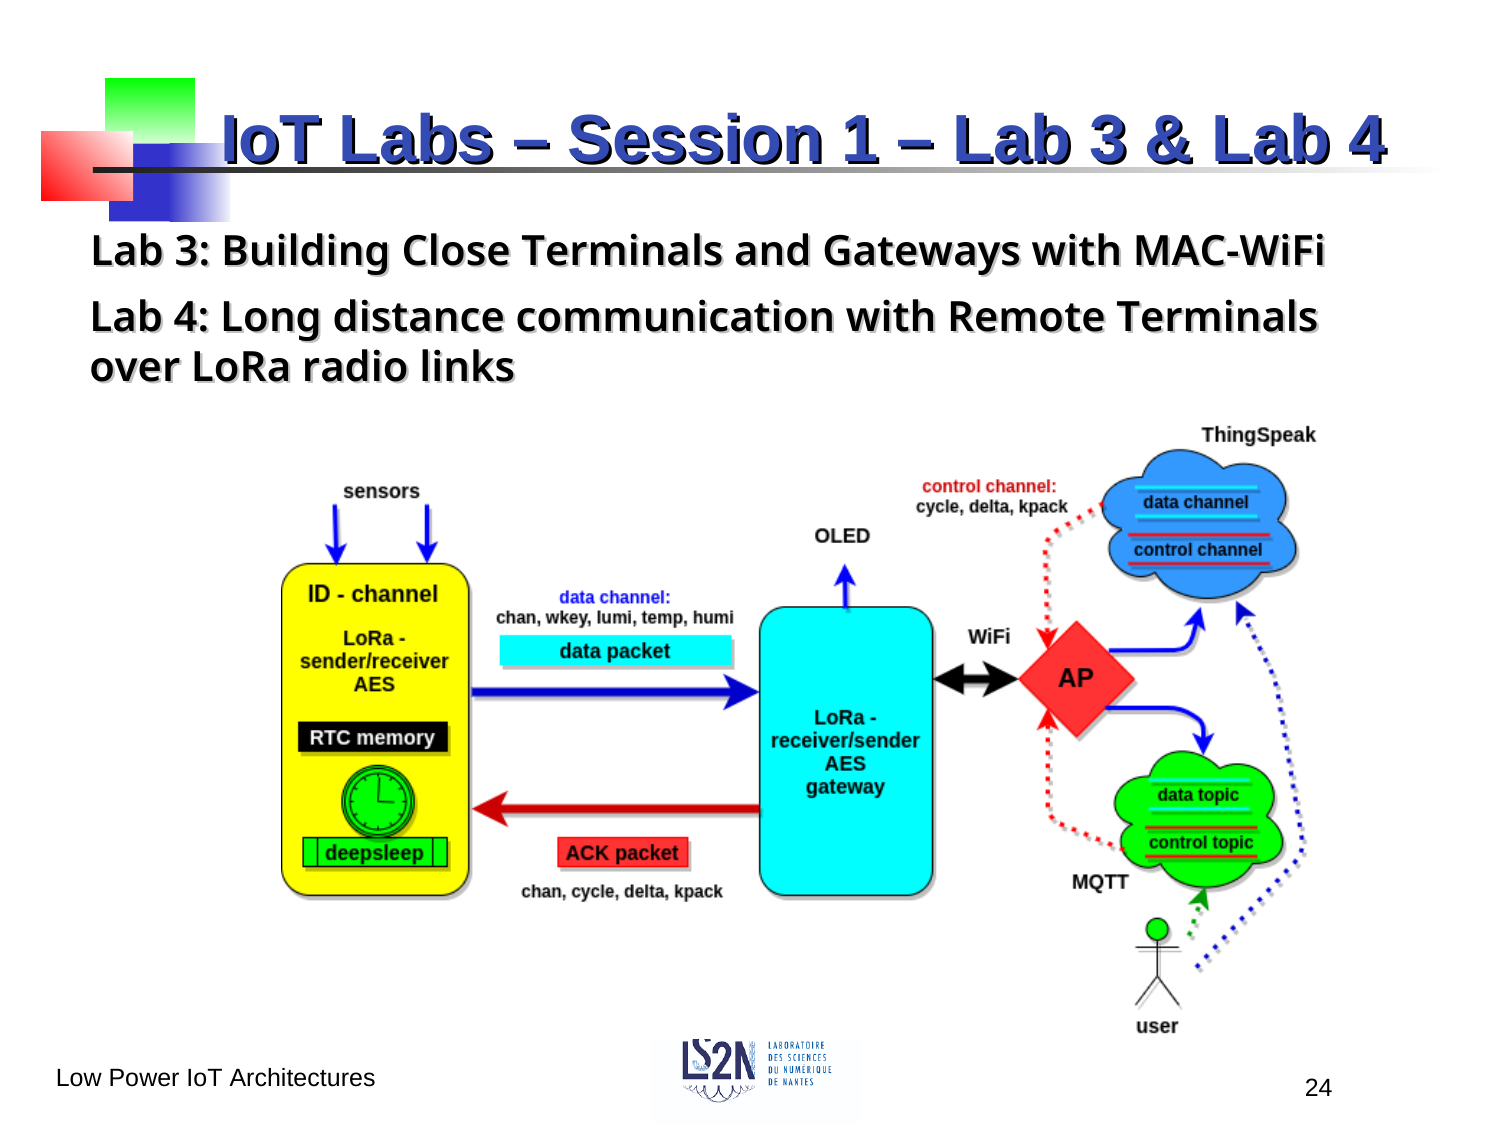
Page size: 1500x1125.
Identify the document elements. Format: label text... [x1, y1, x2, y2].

title IoT Labs – Session 1 – Lab 3 & Lab 4 [110, 86, 1426, 183]
text_box Lab 3: Building Close Terminals and Gateways with MAC-WiFi [75, 216, 1411, 307]
text_box Lab 4: Long distance communication with Remote Terminals over LoRa radio links [74, 282, 1336, 398]
picture [281, 419, 1321, 1125]
